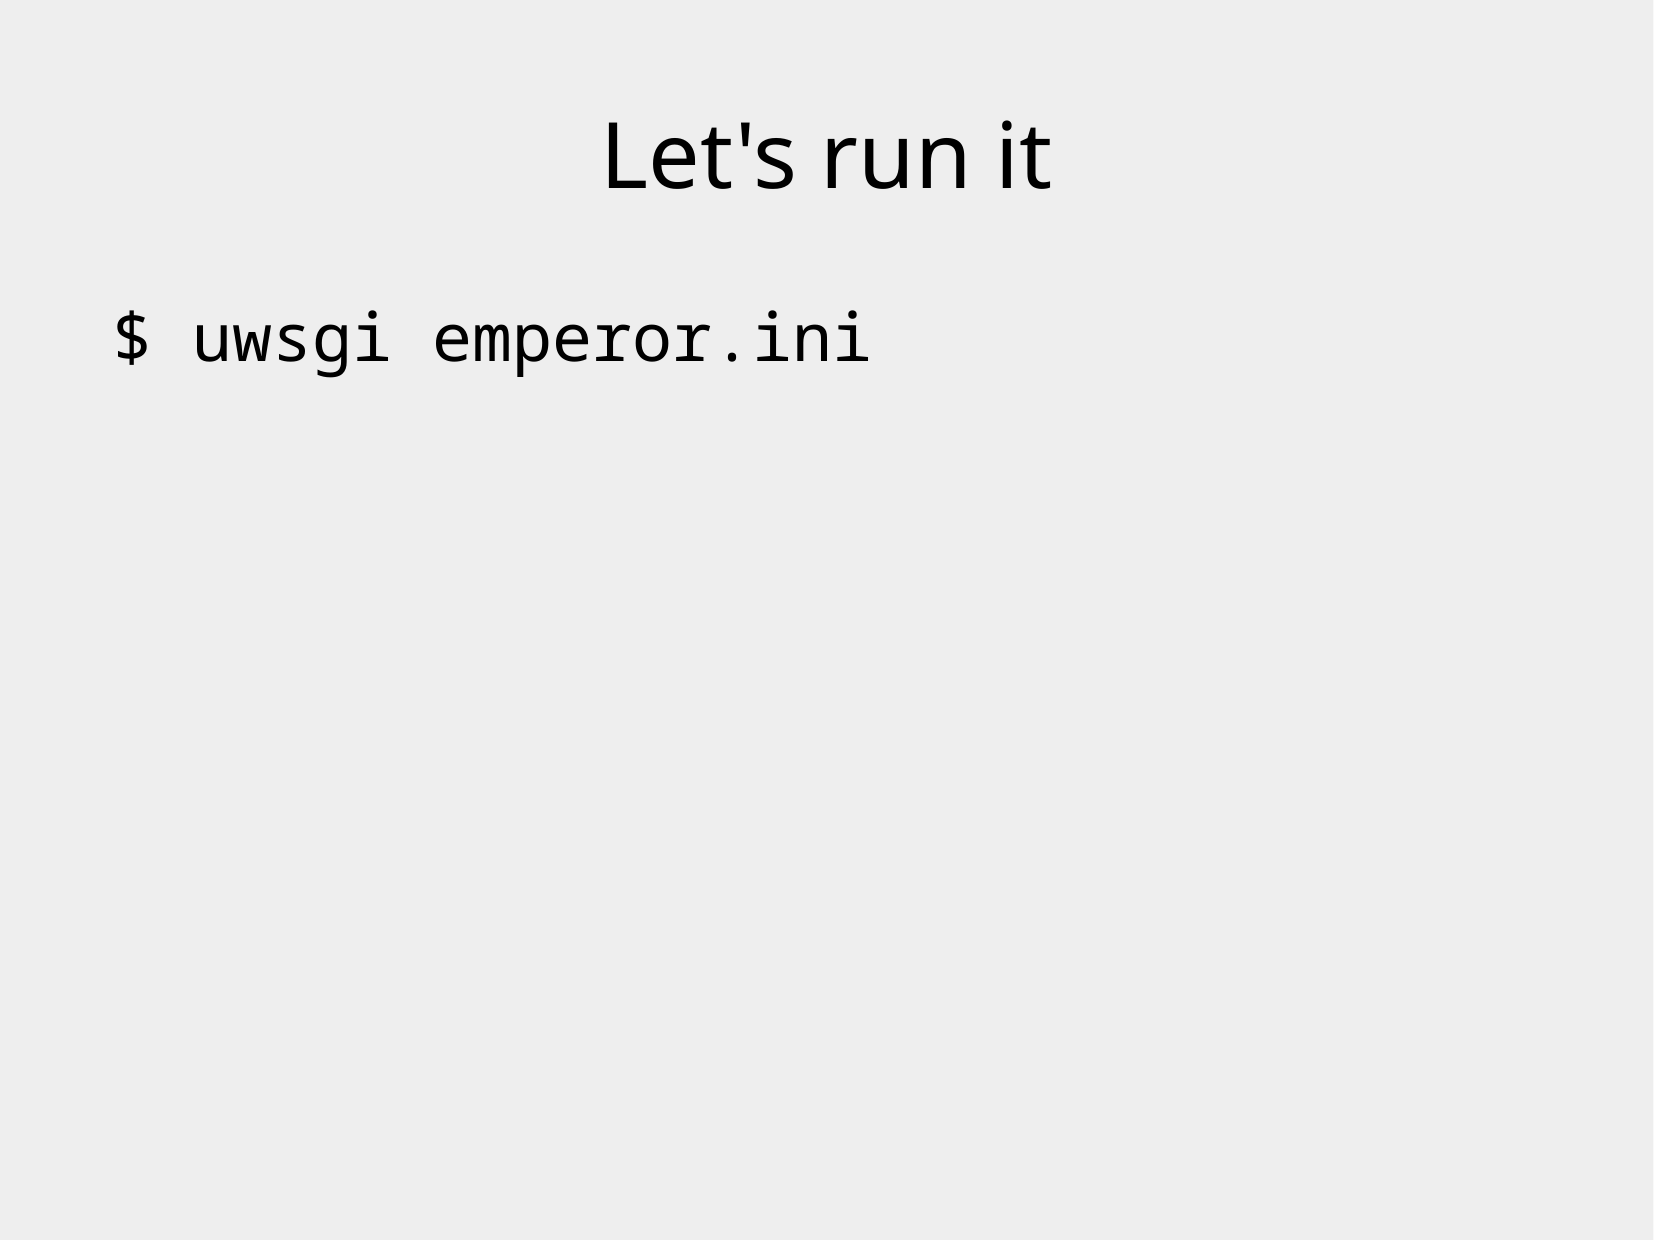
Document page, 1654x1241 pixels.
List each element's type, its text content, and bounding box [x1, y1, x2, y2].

list $ uwsgi emperor.ini [82, 290, 1571, 1010]
title Let's run it [82, 49, 1571, 257]
